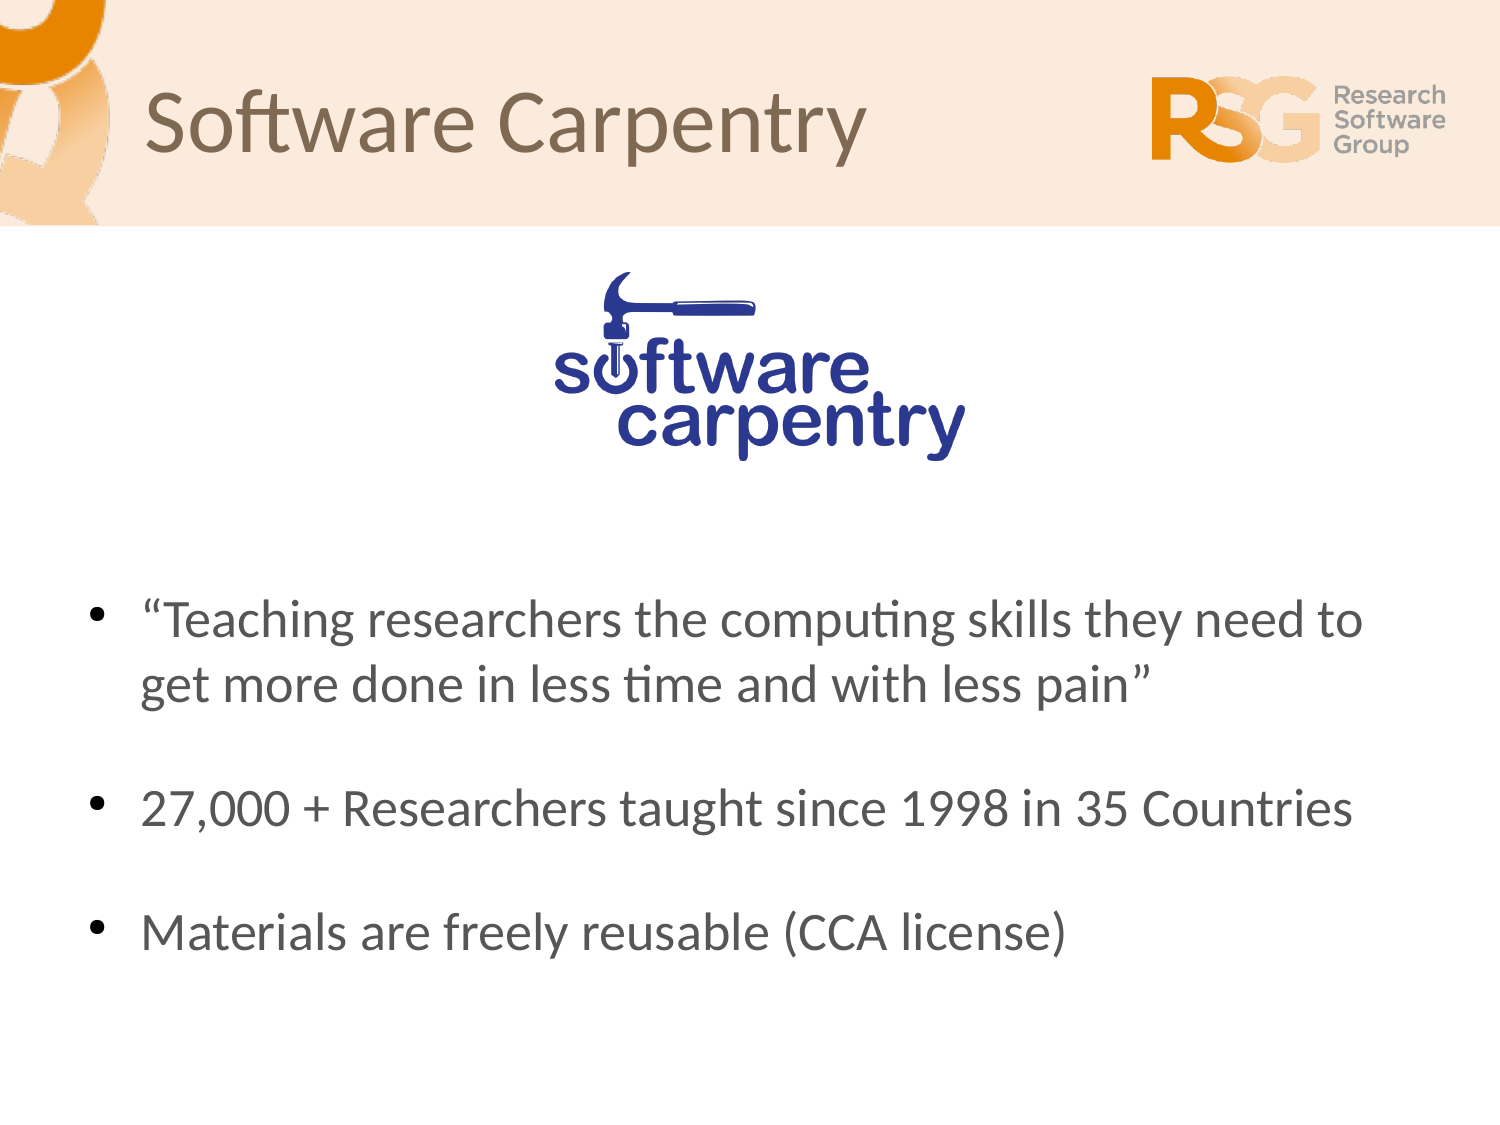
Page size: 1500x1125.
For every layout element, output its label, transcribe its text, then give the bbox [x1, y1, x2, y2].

title Software Carpentry [129, 21, 1128, 210]
list “Teaching researchers the computing skills they need to get more done in less time and with less pain” 27,000 + Researchers taught since 1998 in 35 Countries Materials are freely reusable (CCA license) [54, 262, 1425, 1035]
picture [0, 0, 113, 225]
picture [555, 272, 965, 461]
picture [1100, 27, 1497, 212]
